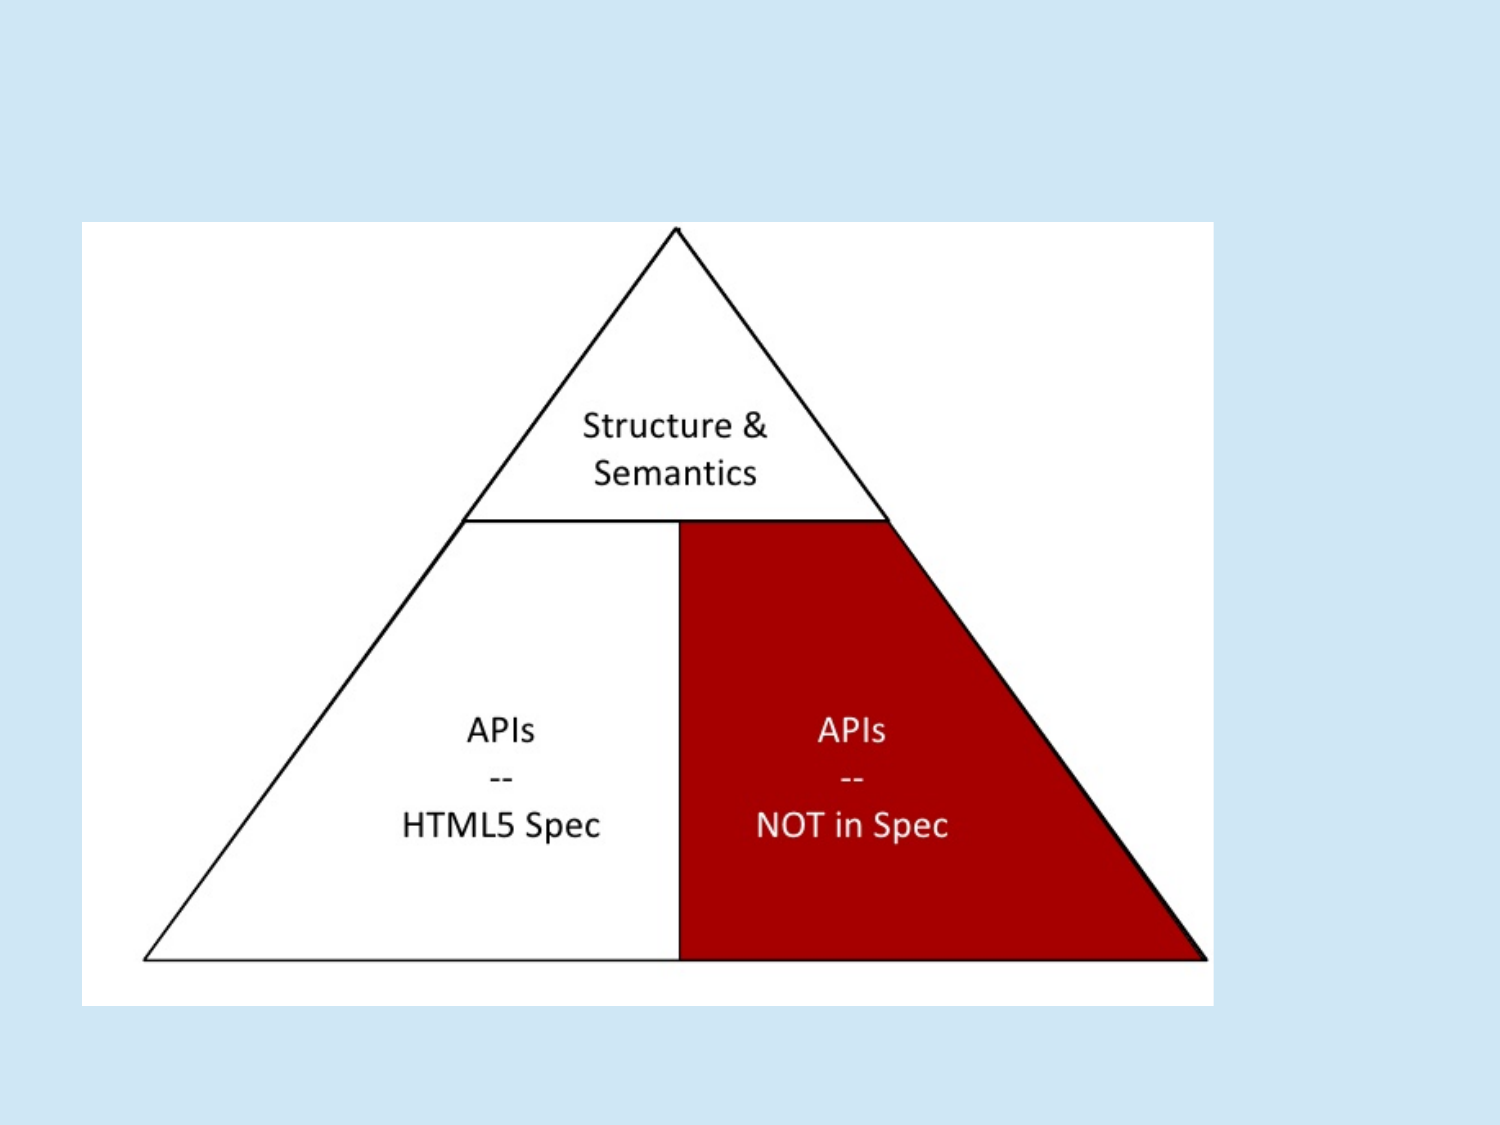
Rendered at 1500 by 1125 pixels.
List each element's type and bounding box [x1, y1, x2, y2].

picture [82, 222, 1214, 1006]
